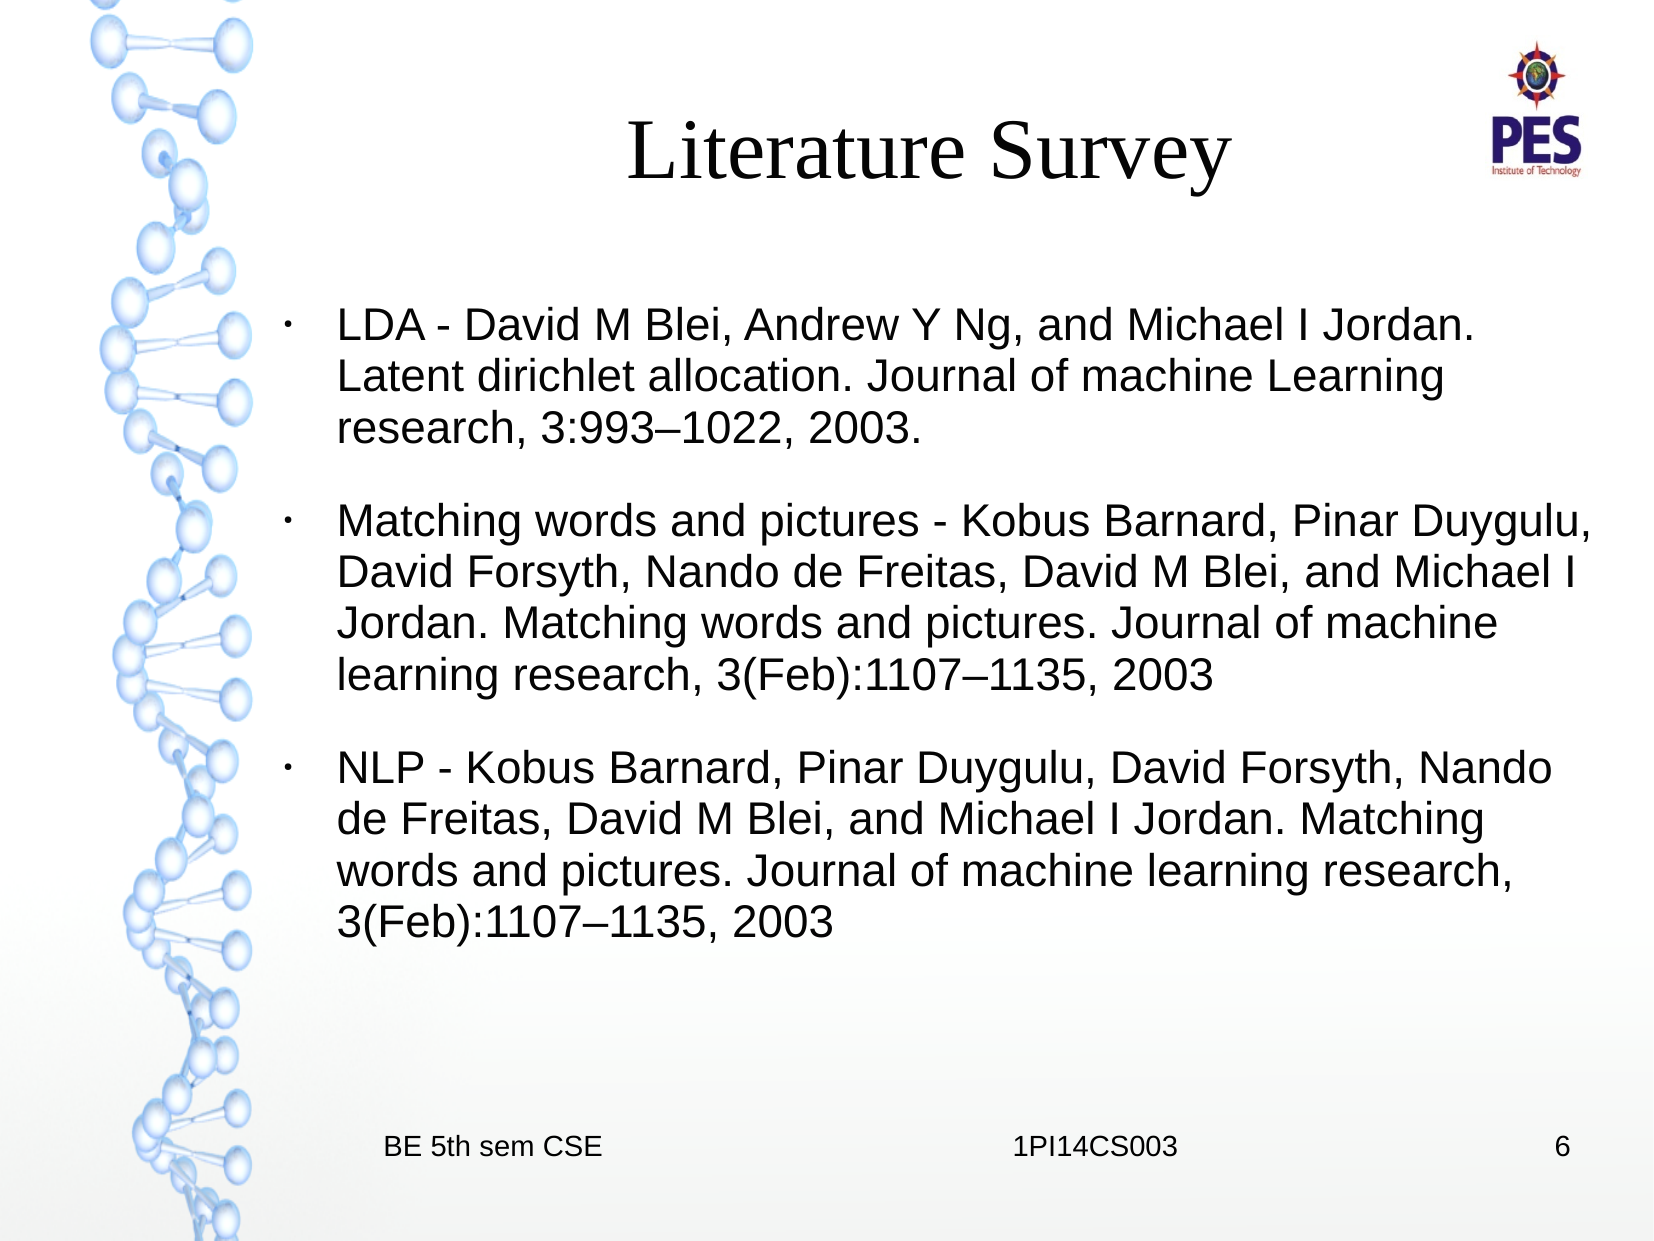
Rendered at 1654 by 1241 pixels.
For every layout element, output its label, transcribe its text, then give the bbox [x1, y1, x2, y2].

title Literature Survey [265, 47, 1595, 252]
picture [0, 0, 1654, 1241]
list LDA - David M Blei, Andrew Y Ng, and Michael I Jordan. Latent dirichlet allocation. Journal of machine Learning research, 3:993–1022, 2003. Matching words and pictures - Kobus Barnard, Pinar Duygulu, David Forsyth, Nando de Freitas, David M Blei, and Michael I Jordan. Matching words and pictures. Journal of machine learning research, 3(Feb):1107–1135, 2003 NLP - Kobus Barnard, Pinar Duygulu, David Forsyth, Nando de Freitas, David M Blei, and Michael I Jordan. Matching words and pictures. Journal of machine learning research, 3(Feb):1107–1135, 2003 [265, 299, 1595, 1019]
